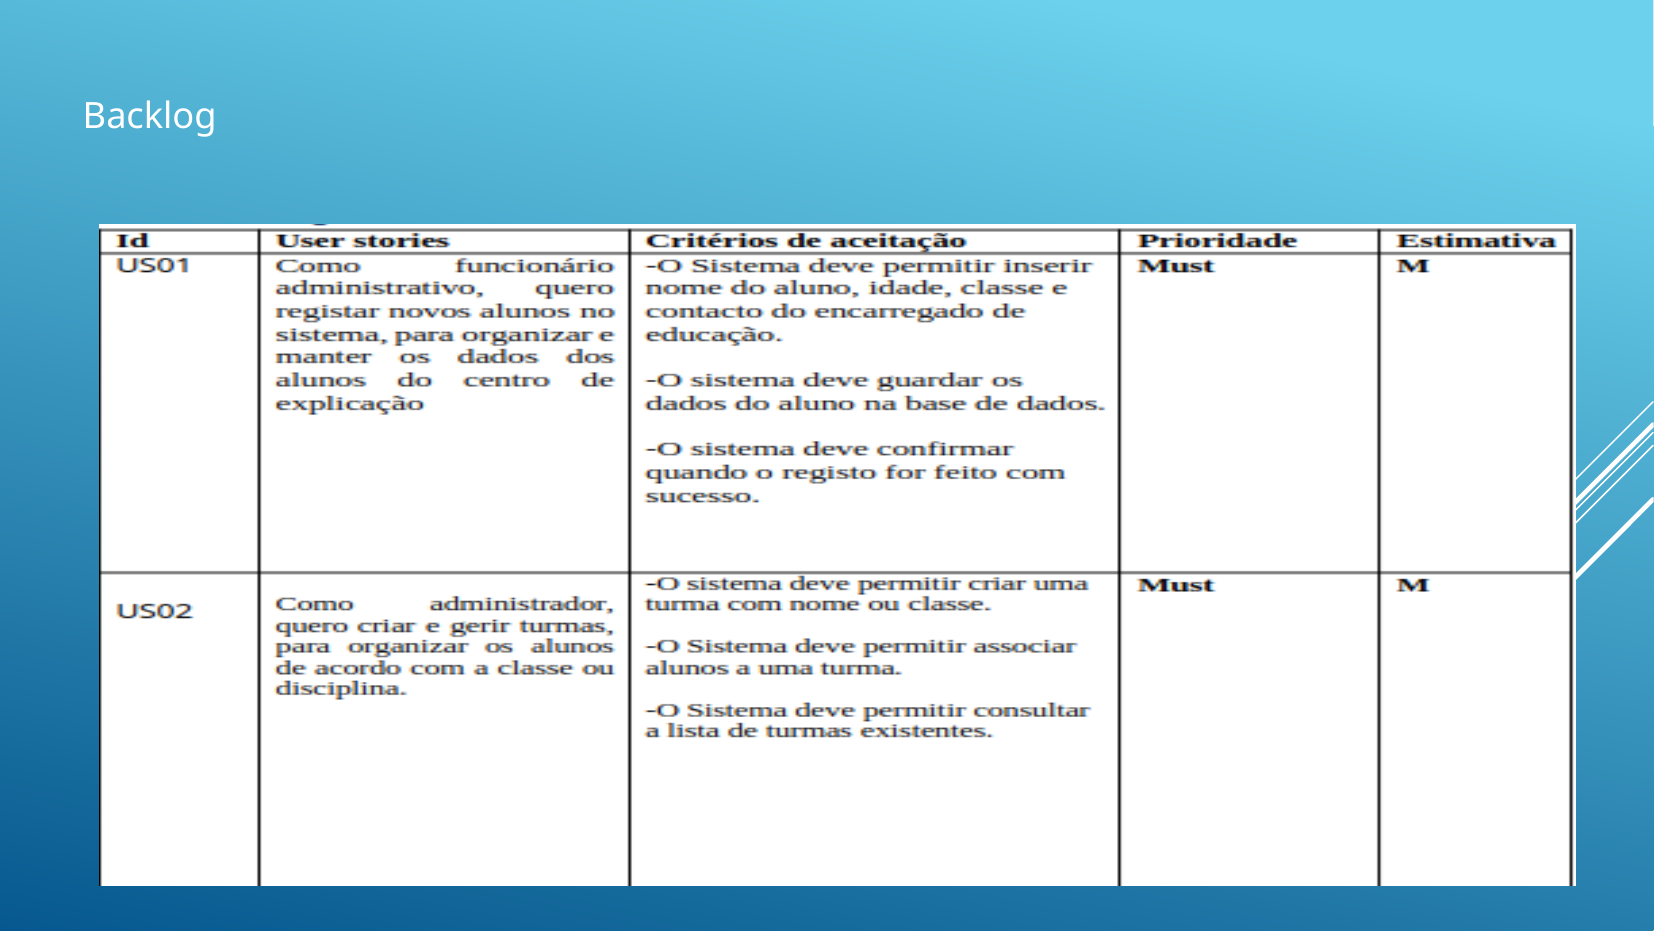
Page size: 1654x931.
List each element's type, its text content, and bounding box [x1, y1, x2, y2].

picture [99, 224, 1576, 886]
title Backlog [82, 37, 1571, 193]
